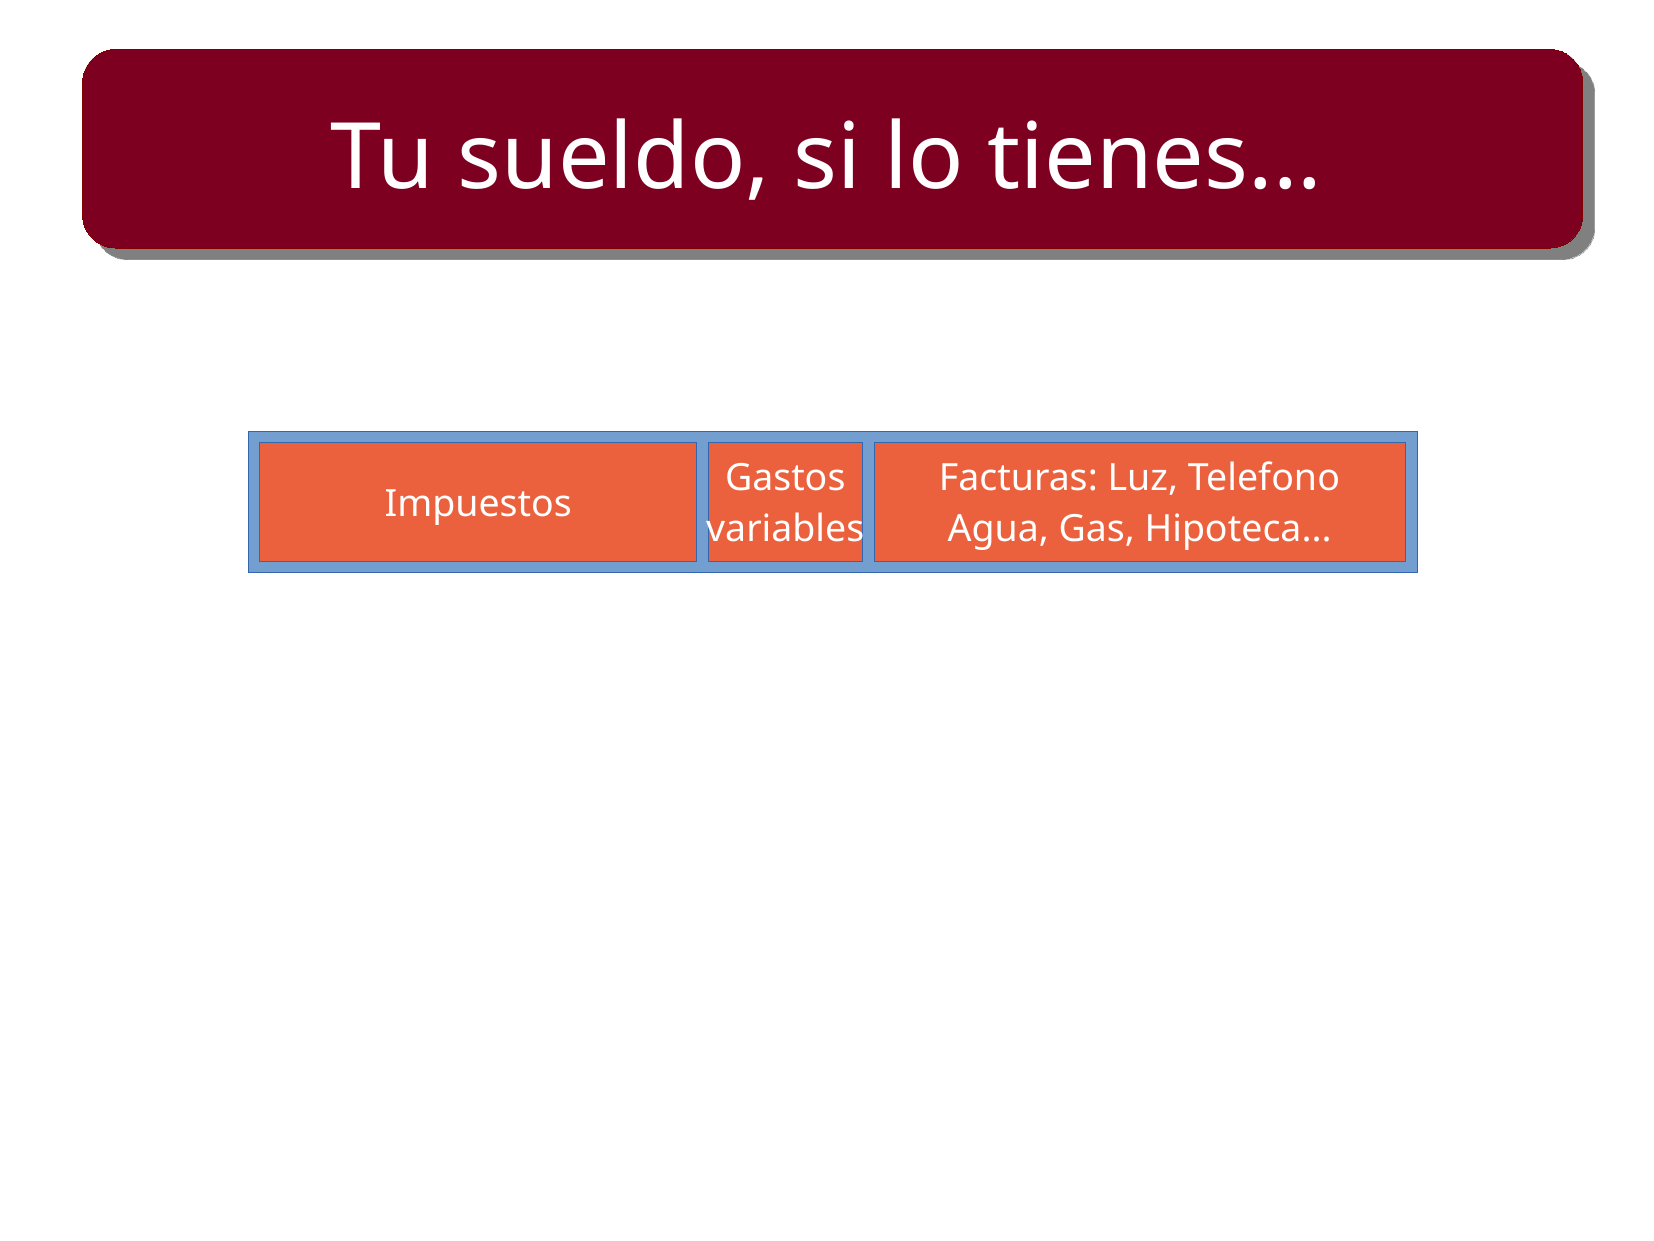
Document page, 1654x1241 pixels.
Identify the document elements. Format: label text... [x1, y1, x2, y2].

text_box [248, 431, 1418, 573]
text_box Impuestos [259, 442, 697, 562]
title Tu sueldo, si lo tienes... [82, 49, 1571, 257]
text_box Facturas: Luz, Telefono Agua, Gas, Hipoteca... [874, 442, 1406, 562]
text_box Gastos variables [708, 442, 863, 562]
